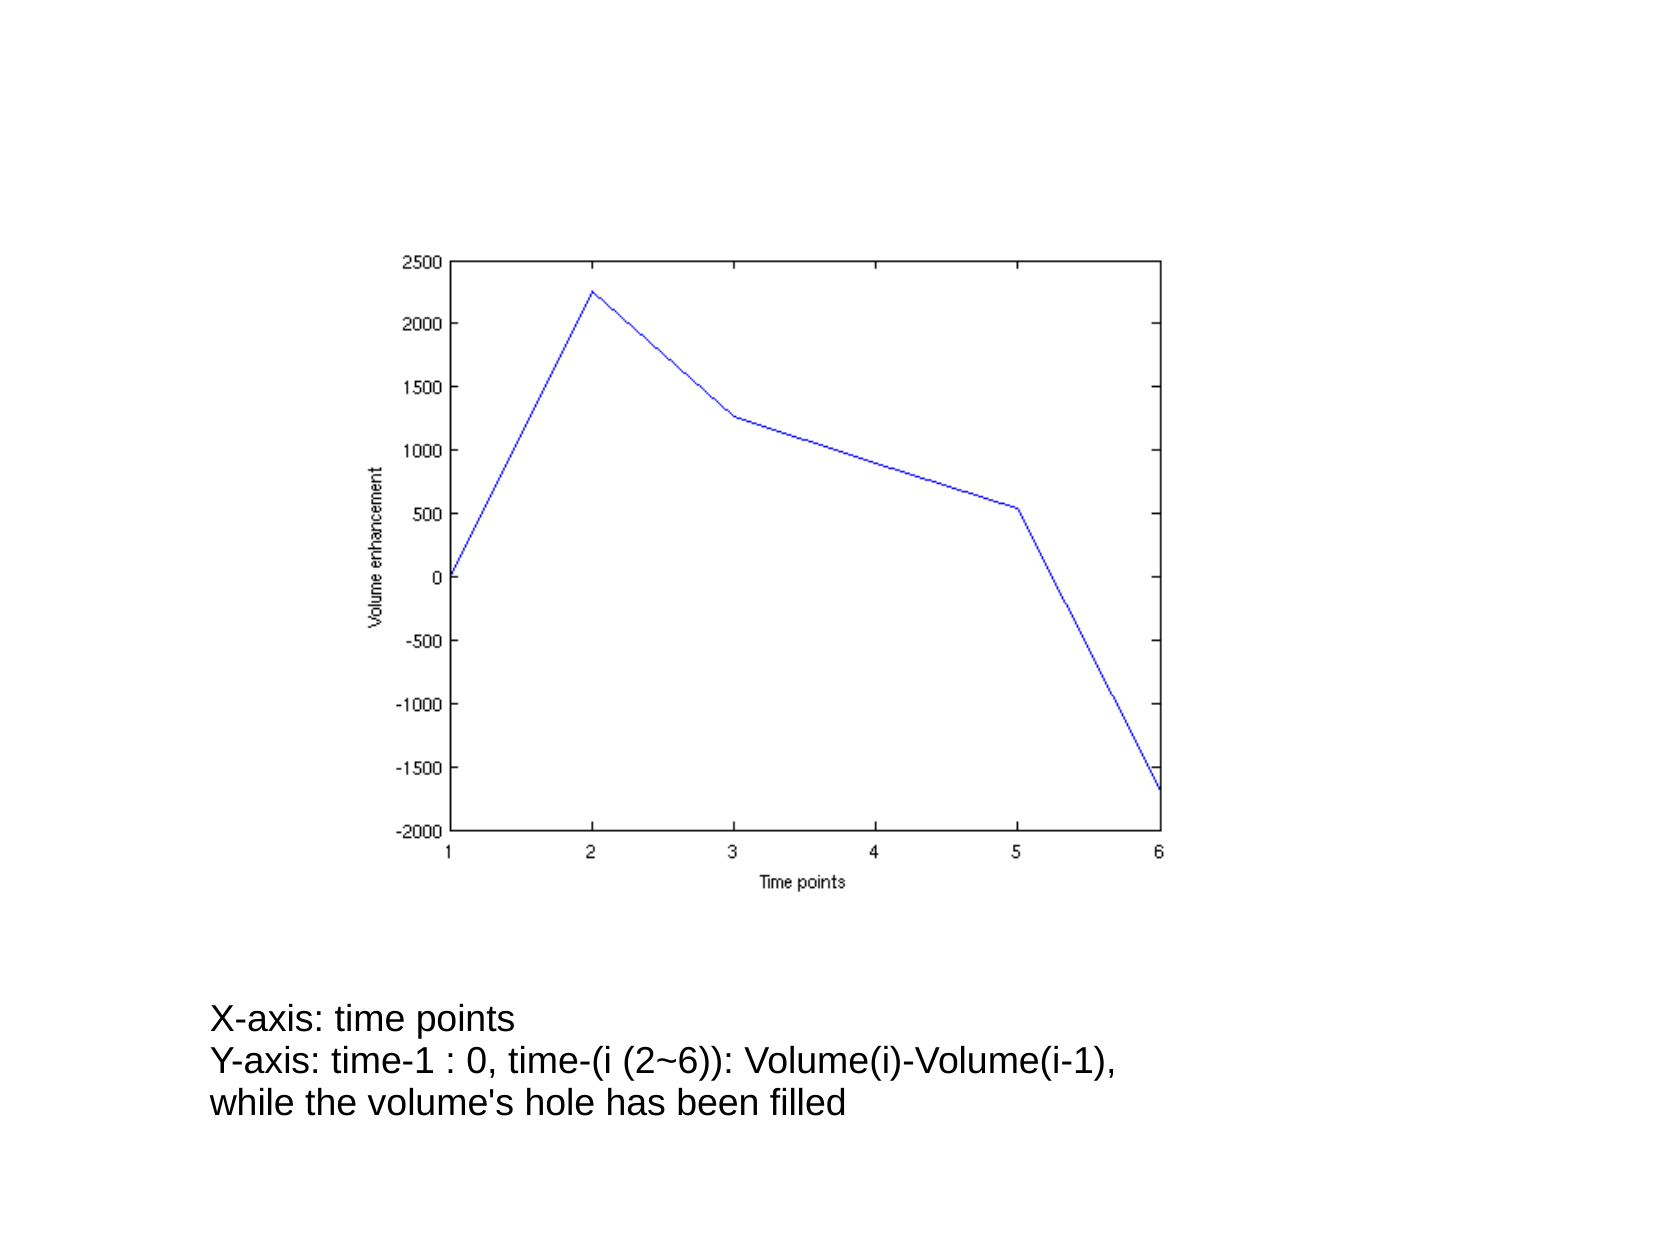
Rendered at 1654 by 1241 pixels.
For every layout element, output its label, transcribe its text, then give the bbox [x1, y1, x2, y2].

picture [330, 209, 1247, 907]
text_box X-axis: time points Y-axis: time-1 : 0, time-(i (2~6)): Volume(i)-Volume(i-1), while the volume's hole has been filled [195, 990, 1171, 1131]
